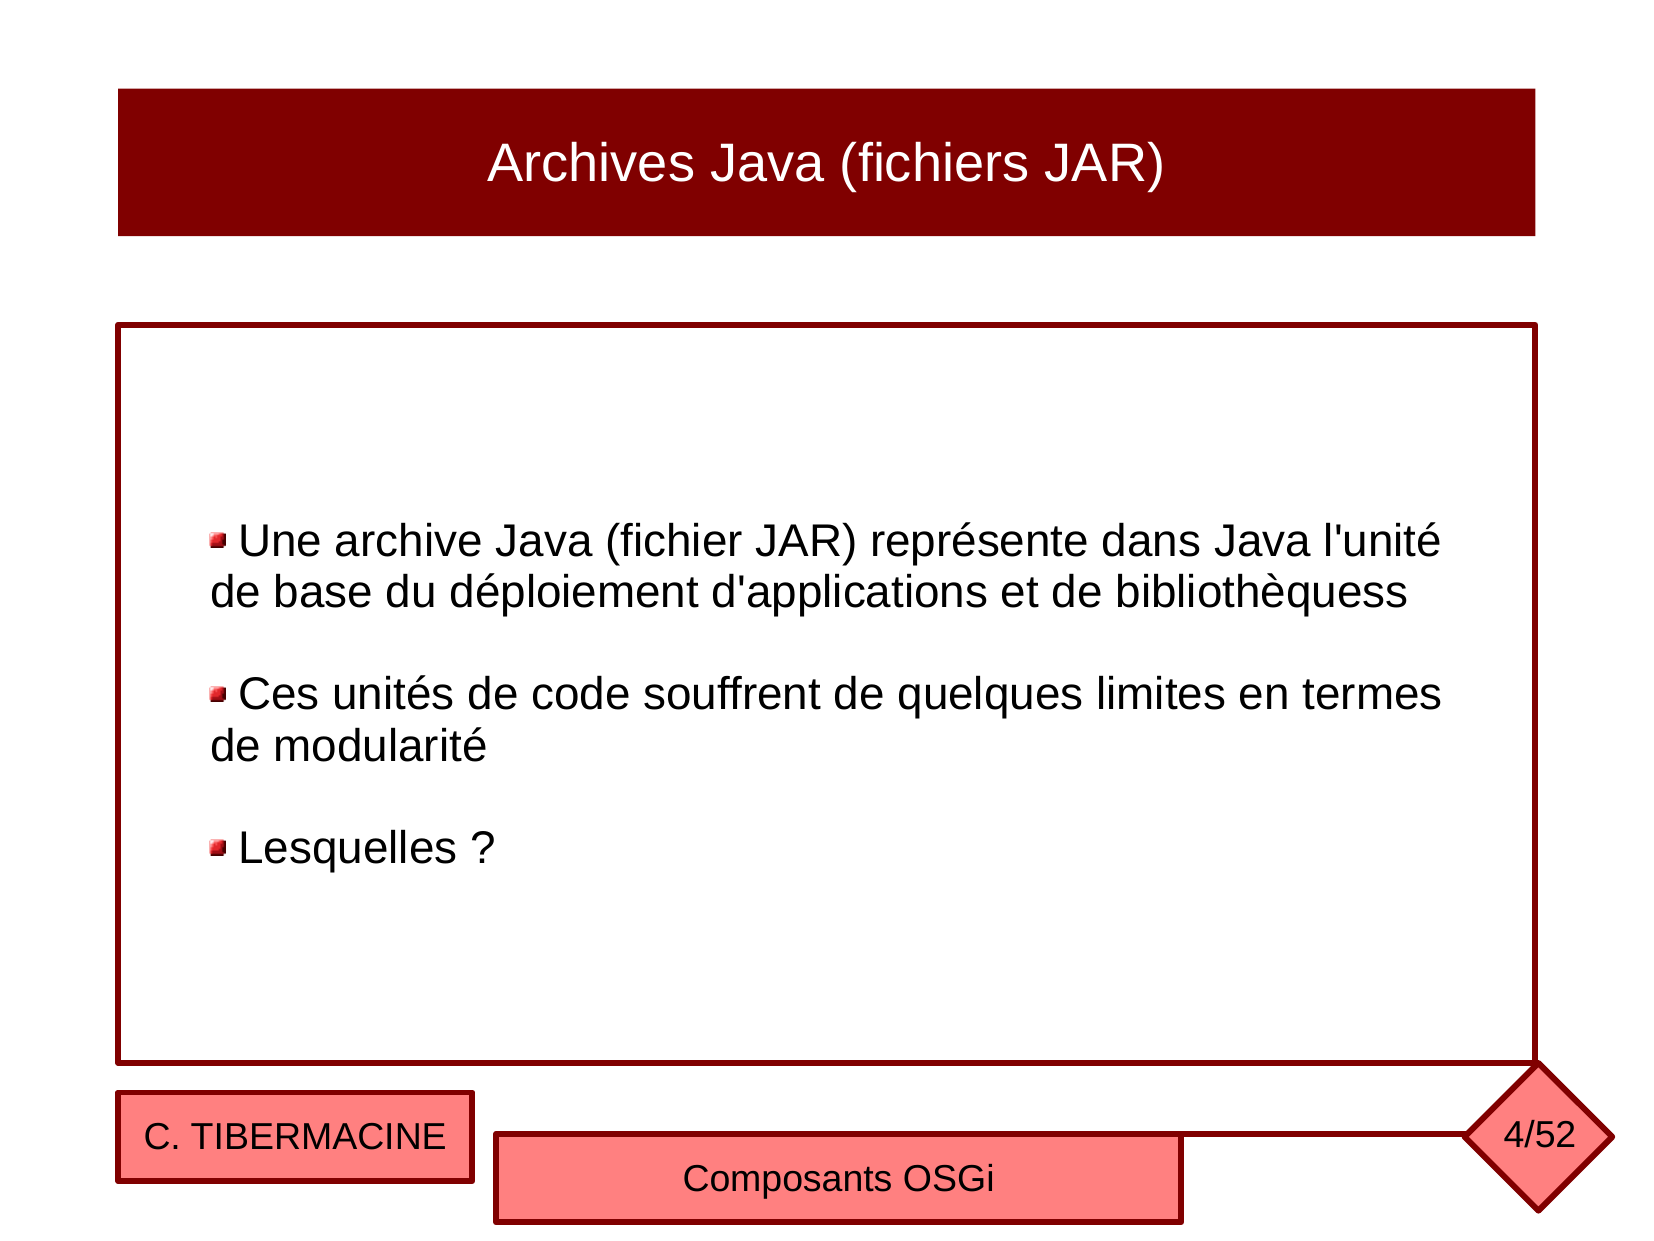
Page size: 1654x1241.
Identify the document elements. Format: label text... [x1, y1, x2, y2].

text_box [1464, 1113, 1488, 1161]
text_box Archives Java (fichiers JAR) [118, 88, 1536, 237]
text_box Une archive Java (fichier JAR) représente dans Java l'unité de base du déploiement d'applications et de bibliothèquess Ces unités de code souffrent de quelques limites en termes de modularité Lesquelles ? [118, 324, 1536, 1063]
picture [209, 839, 226, 856]
text_box [1496, 1062, 1581, 1105]
picture [209, 532, 226, 548]
picture [209, 686, 226, 702]
text_box C. TIBERMACINE [118, 1092, 473, 1182]
text_box Composants OSGi [496, 1133, 1182, 1223]
text_box <numéro>/52 [1488, 1105, 1654, 1163]
text_box [1490, 1163, 1587, 1211]
